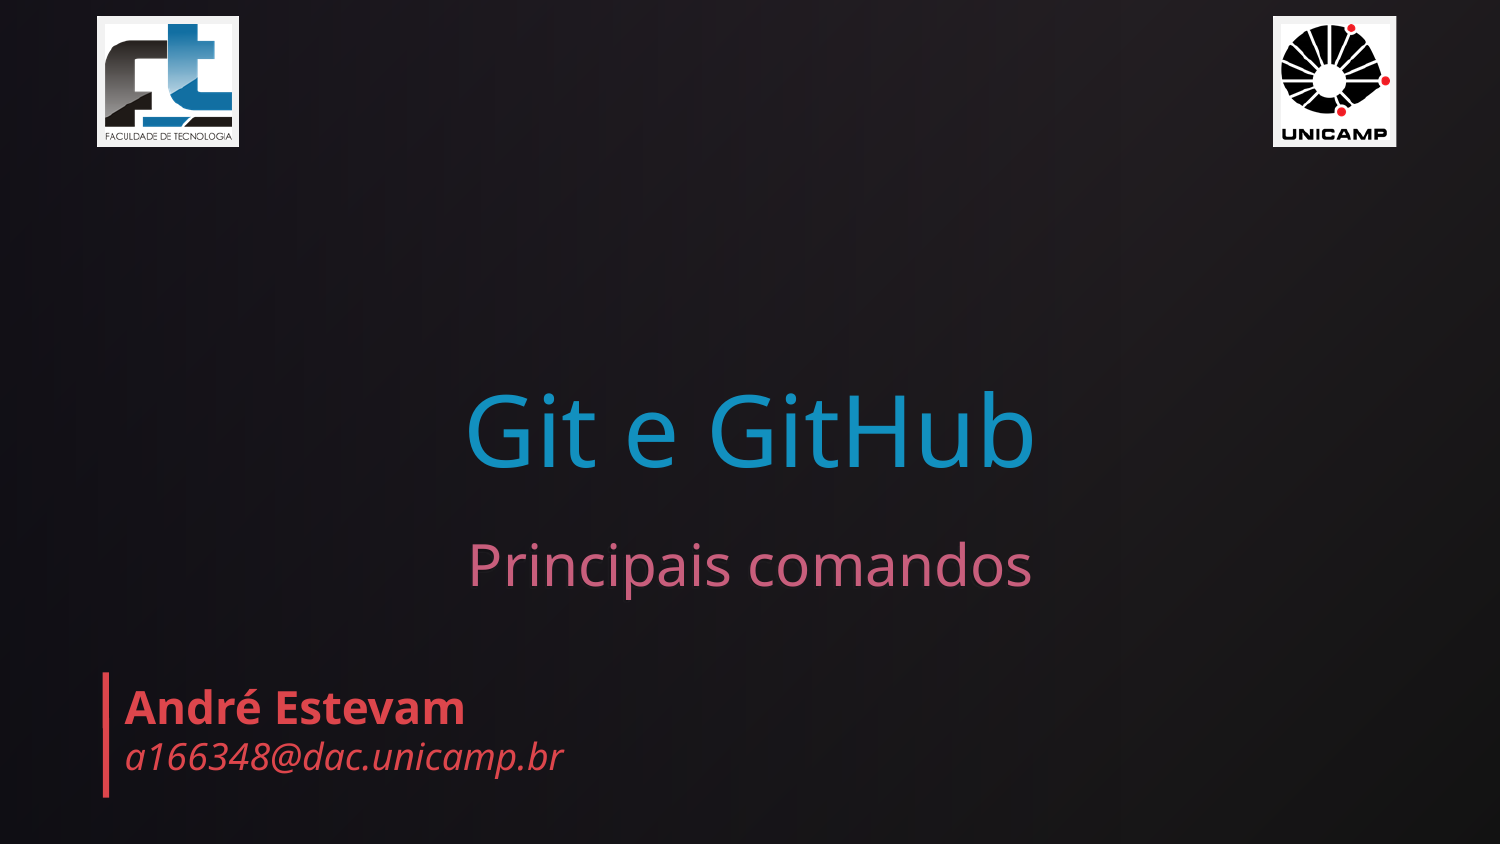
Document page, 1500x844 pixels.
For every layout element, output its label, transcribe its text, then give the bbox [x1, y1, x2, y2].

picture [1273, 16, 1397, 147]
subtitle Principais comandos [51, 513, 1450, 627]
title Git e GitHub [51, 186, 1450, 503]
picture [97, 16, 239, 147]
